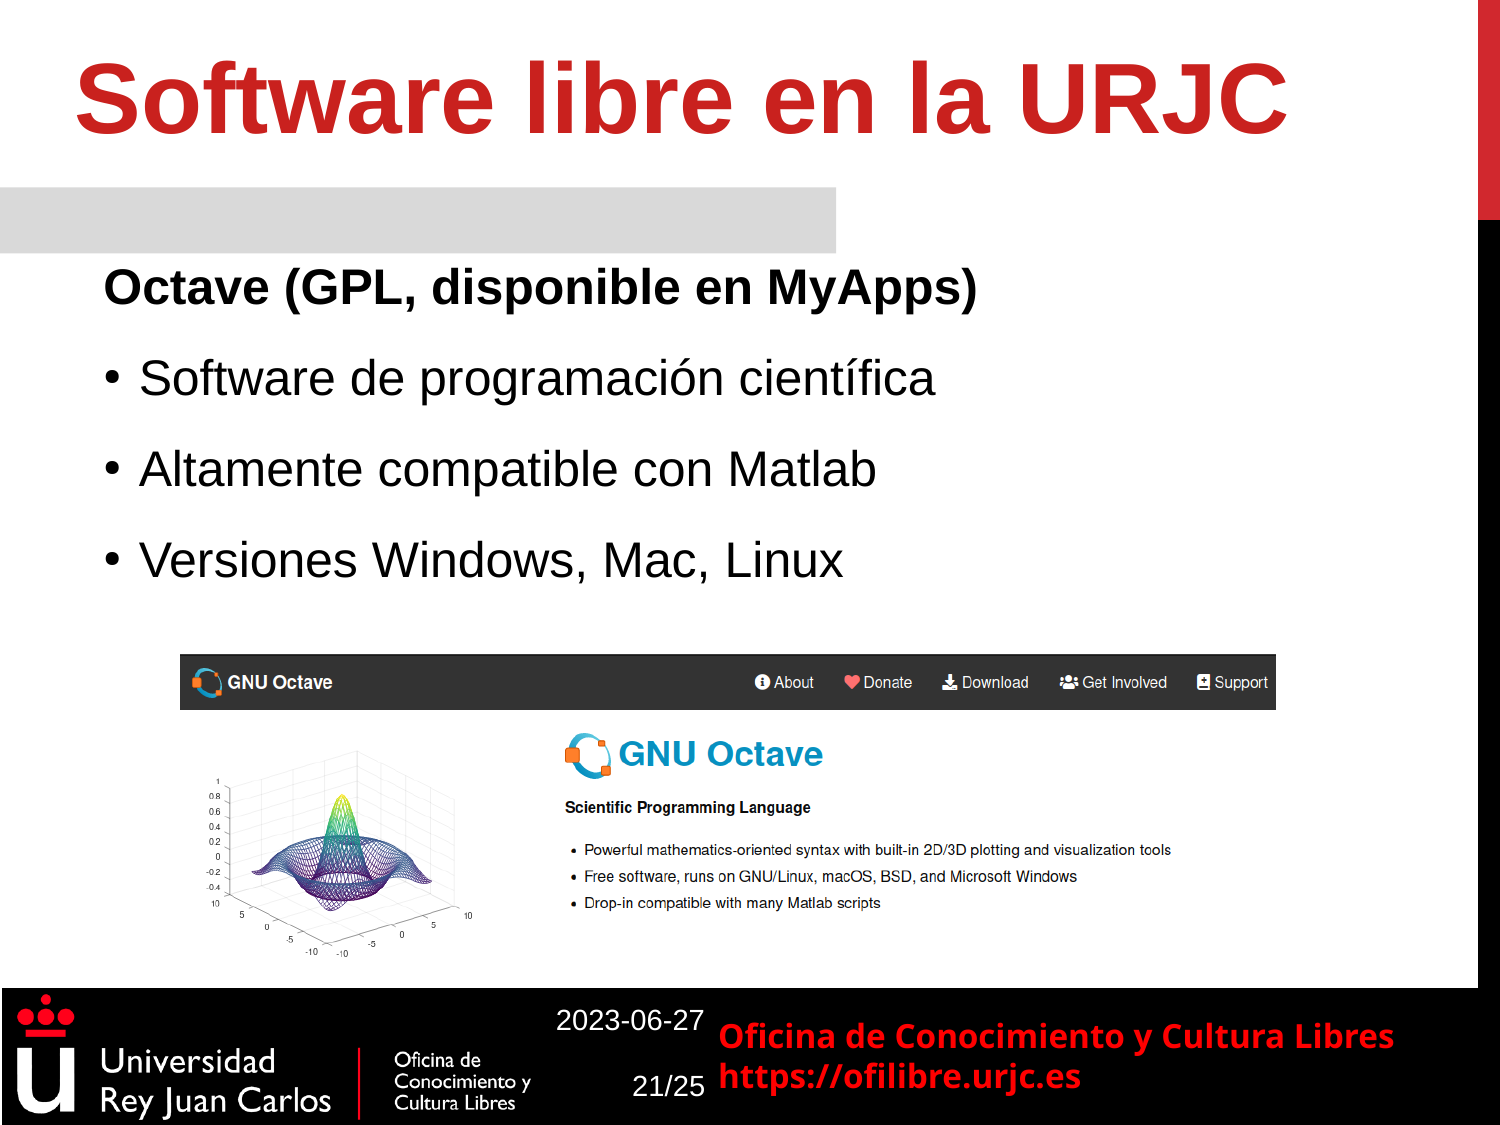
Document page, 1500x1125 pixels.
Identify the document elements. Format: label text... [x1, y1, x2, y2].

text_box Octave (GPL, disponible en MyApps) Software de programación científica Altamente compatible con Matlab Versiones Windows, Mac, Linux [88, 251, 1396, 979]
picture [180, 654, 1276, 979]
title [75, 7, 1425, 196]
picture [17, 994, 531, 1120]
text_box Software libre en la URJC [60, 36, 1396, 275]
